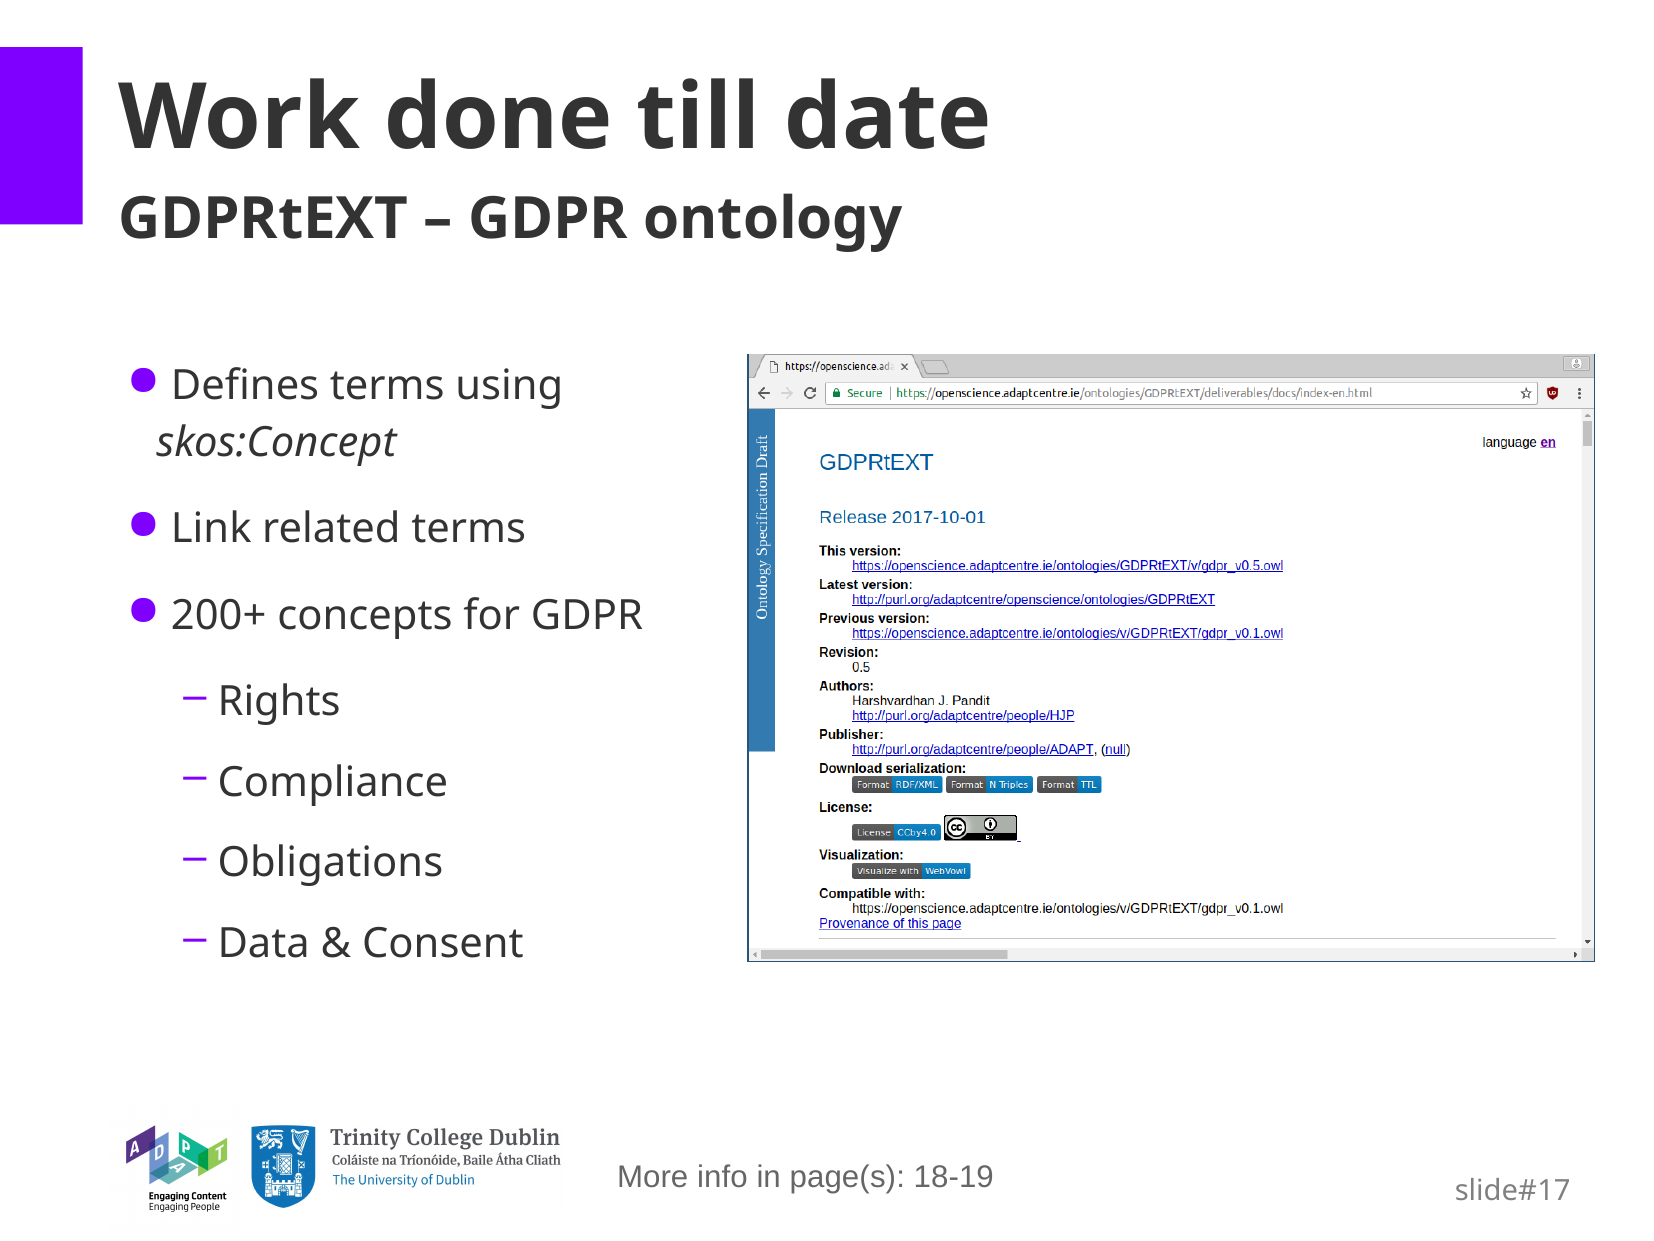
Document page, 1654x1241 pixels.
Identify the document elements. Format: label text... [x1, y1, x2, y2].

list Defines terms using skos:Concept Link related terms 200+ concepts for GDPR Rights Compliance Obligations Data & Consent [118, 354, 810, 1074]
picture [248, 1122, 564, 1211]
picture [747, 354, 1595, 962]
title Work done till date GDPRtEXT – GDPR ontology [118, 49, 1571, 257]
picture [106, 1098, 247, 1239]
text_box More info in page(s): 18-19 [602, 1151, 1418, 1202]
